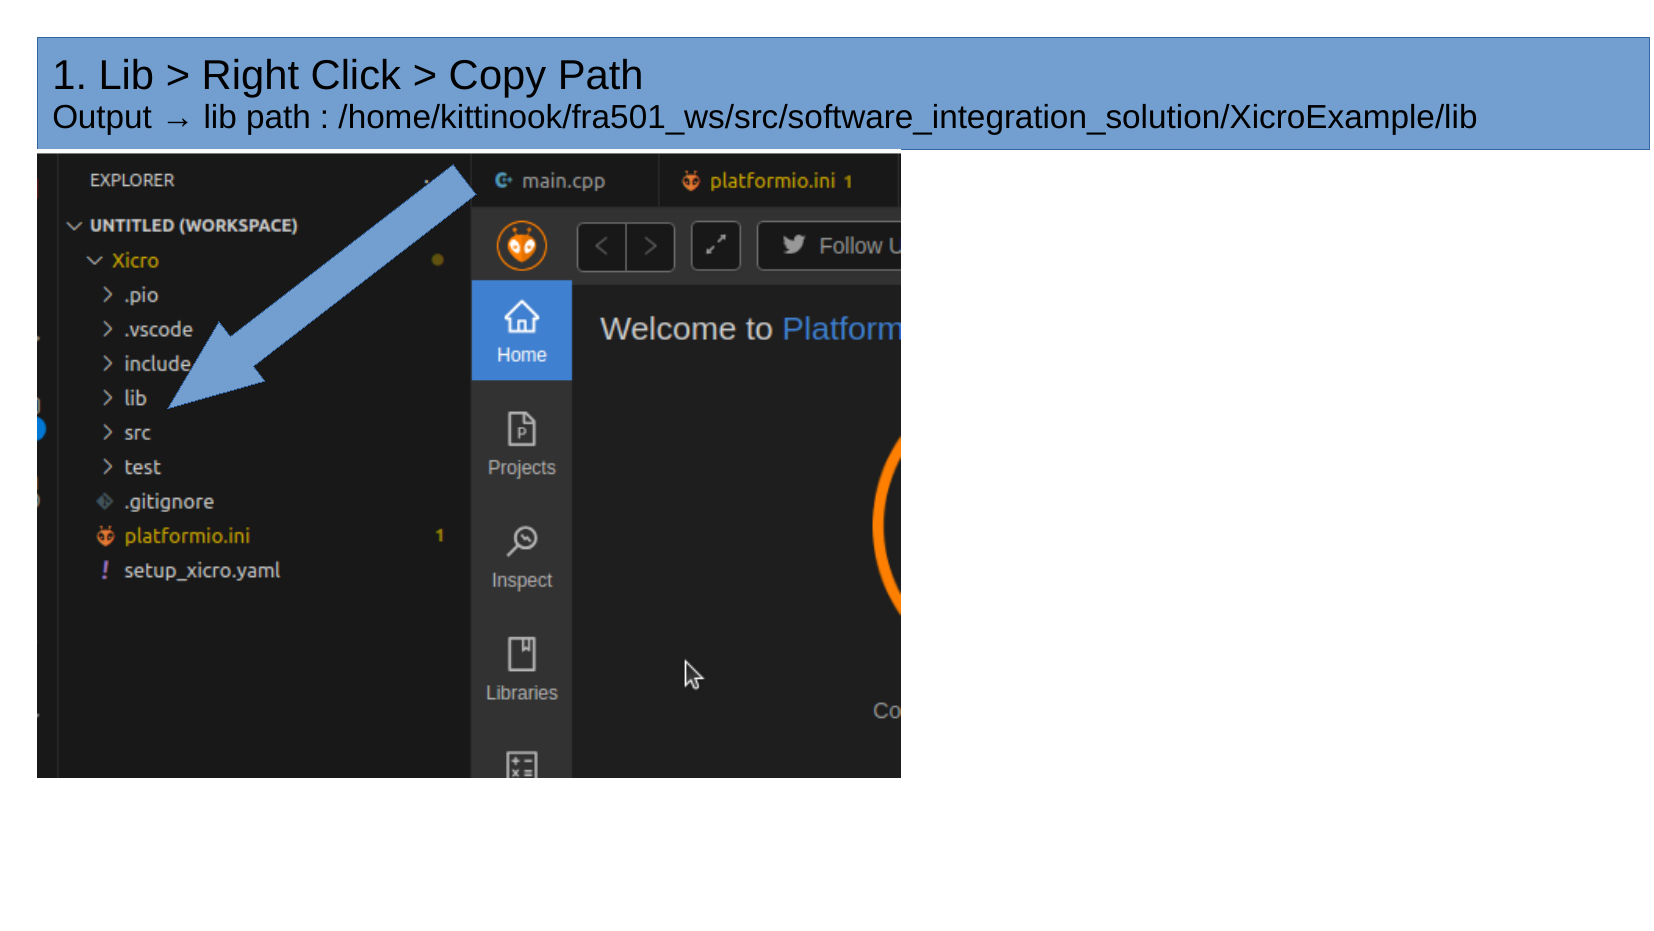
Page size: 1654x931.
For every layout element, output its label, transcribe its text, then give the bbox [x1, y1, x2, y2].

picture [37, 149, 901, 779]
text_box [167, 164, 477, 409]
text_box 1. Lib > Right Click > Copy Path Output → lib path : /home/kittinook/fra501_ws/src/software_integration_solution/XicroExample/lib [37, 37, 1650, 150]
